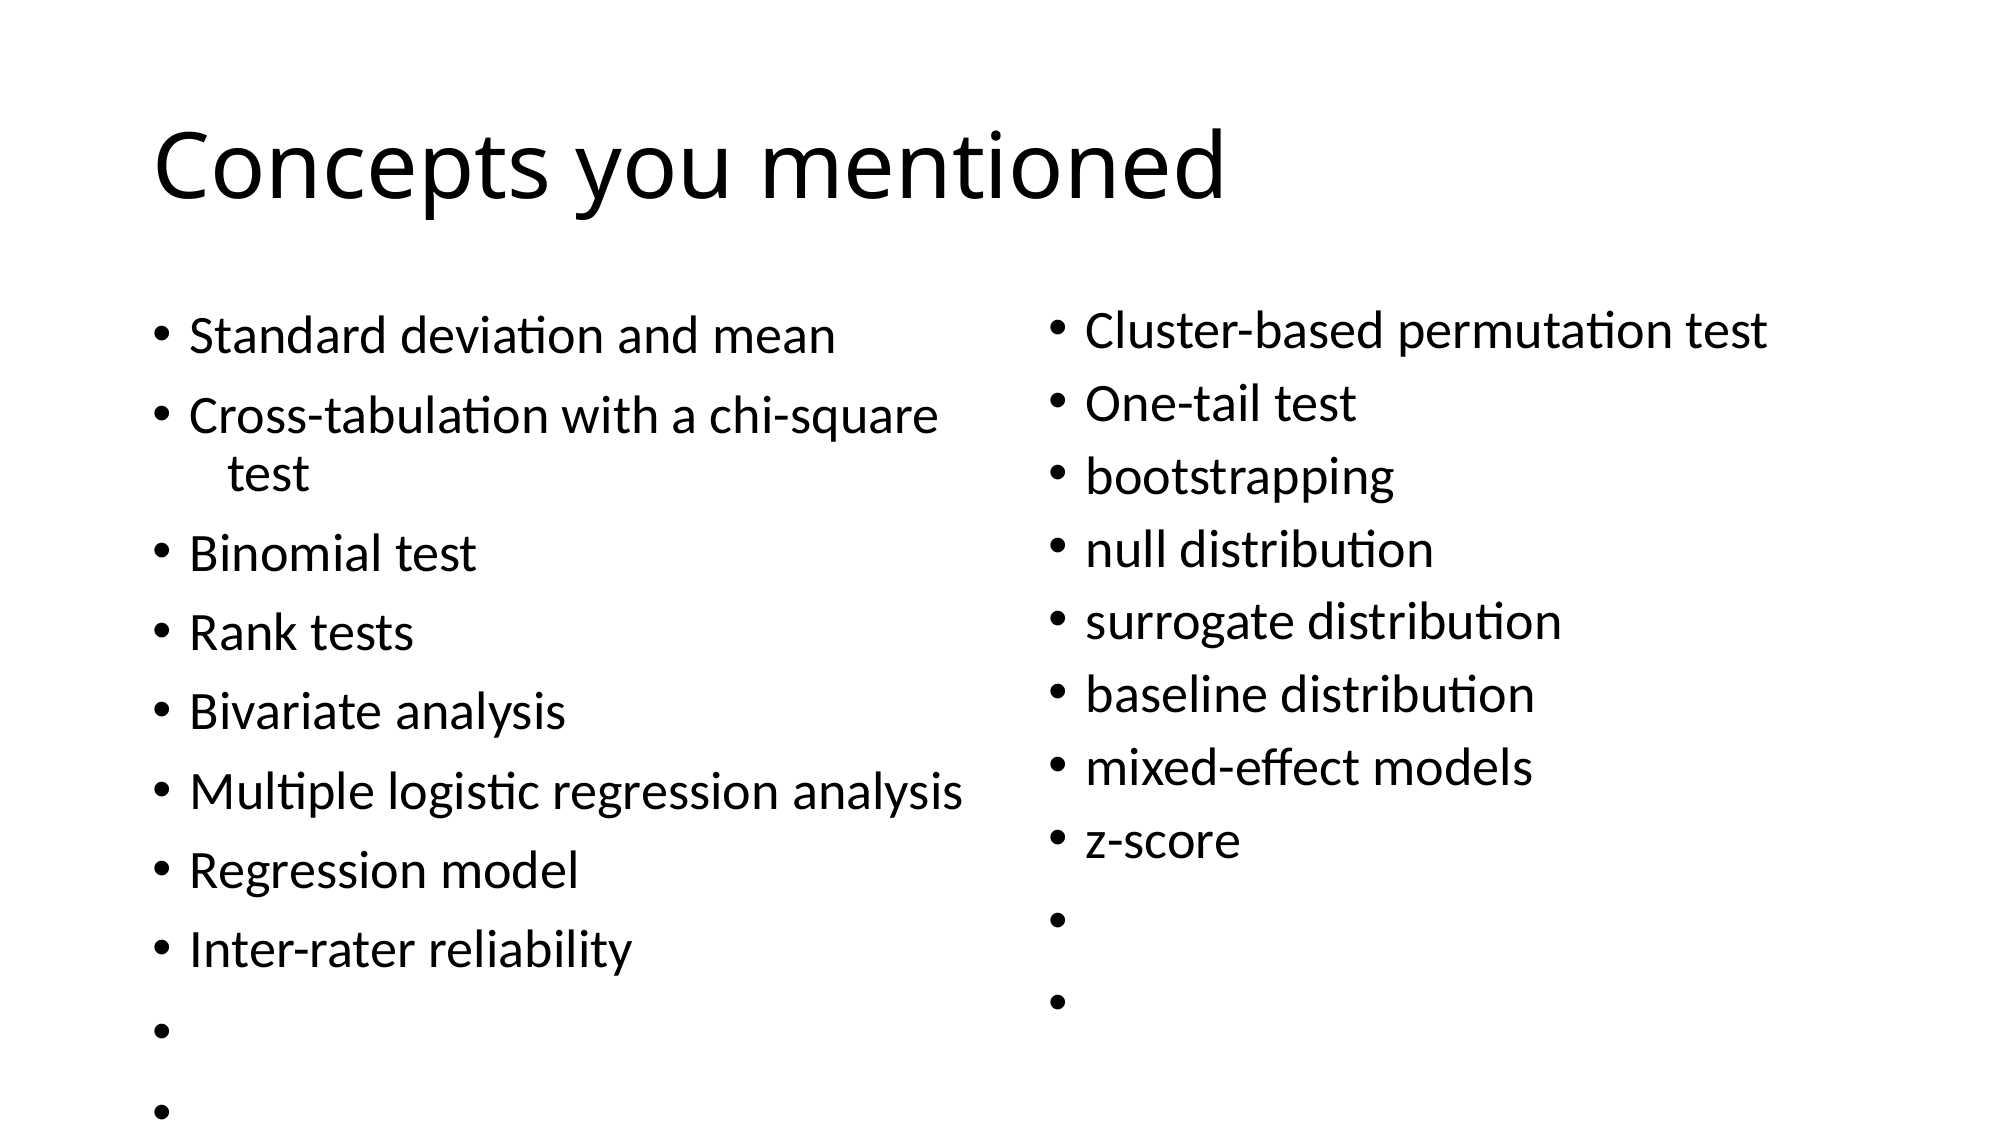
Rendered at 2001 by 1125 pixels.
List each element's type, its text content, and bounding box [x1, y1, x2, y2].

text_box Cluster-based permutation test One-tail test bootstrapping null distribution surrogate distribution baseline distribution mixed-effect models z-score [1033, 299, 1896, 886]
title Concepts you mentioned [137, 59, 1863, 278]
list Standard deviation and mean Cross-tabulation with a chi-square test Binomial test Rank tests Bivariate analysis Multiple logistic regression analysis Regression model Inter-rater reliability [137, 299, 1000, 1014]
